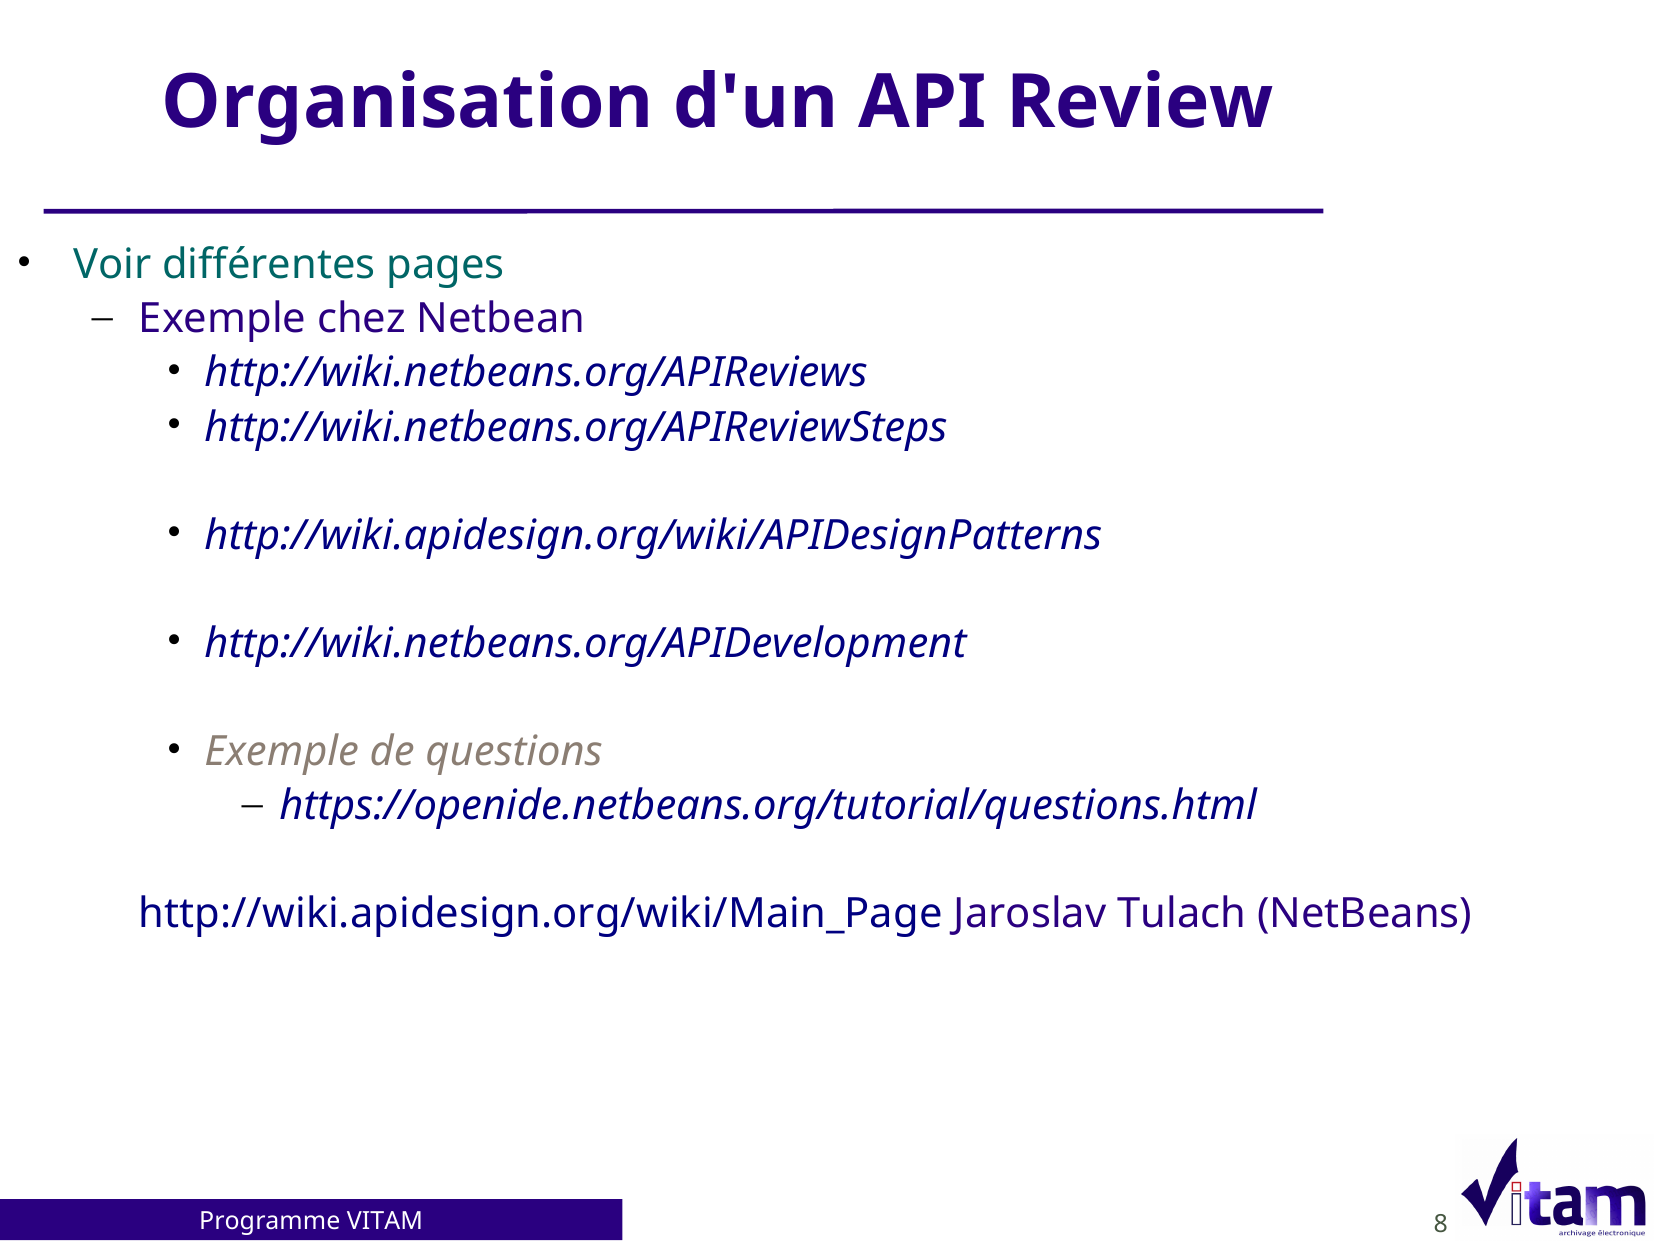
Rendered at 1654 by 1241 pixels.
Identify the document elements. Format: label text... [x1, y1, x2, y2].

title Organisation d'un API Review [147, 22, 1628, 179]
picture [1455, 1134, 1654, 1241]
list Voir différentes pages Exemple chez Netbean http://wiki.netbeans.org/APIReviews http://wiki.netbeans.org/APIReviewSteps http://wiki.apidesign.org/wiki/APIDesignPatterns http://wiki.netbeans.org/APIDevelopment Exemple de questions https://openide.netbeans.org/tutorial/questions.html http://wiki.apidesign.org/wiki/Main_Page Jaroslav Tulach (NetBeans) [2, 227, 1642, 1185]
